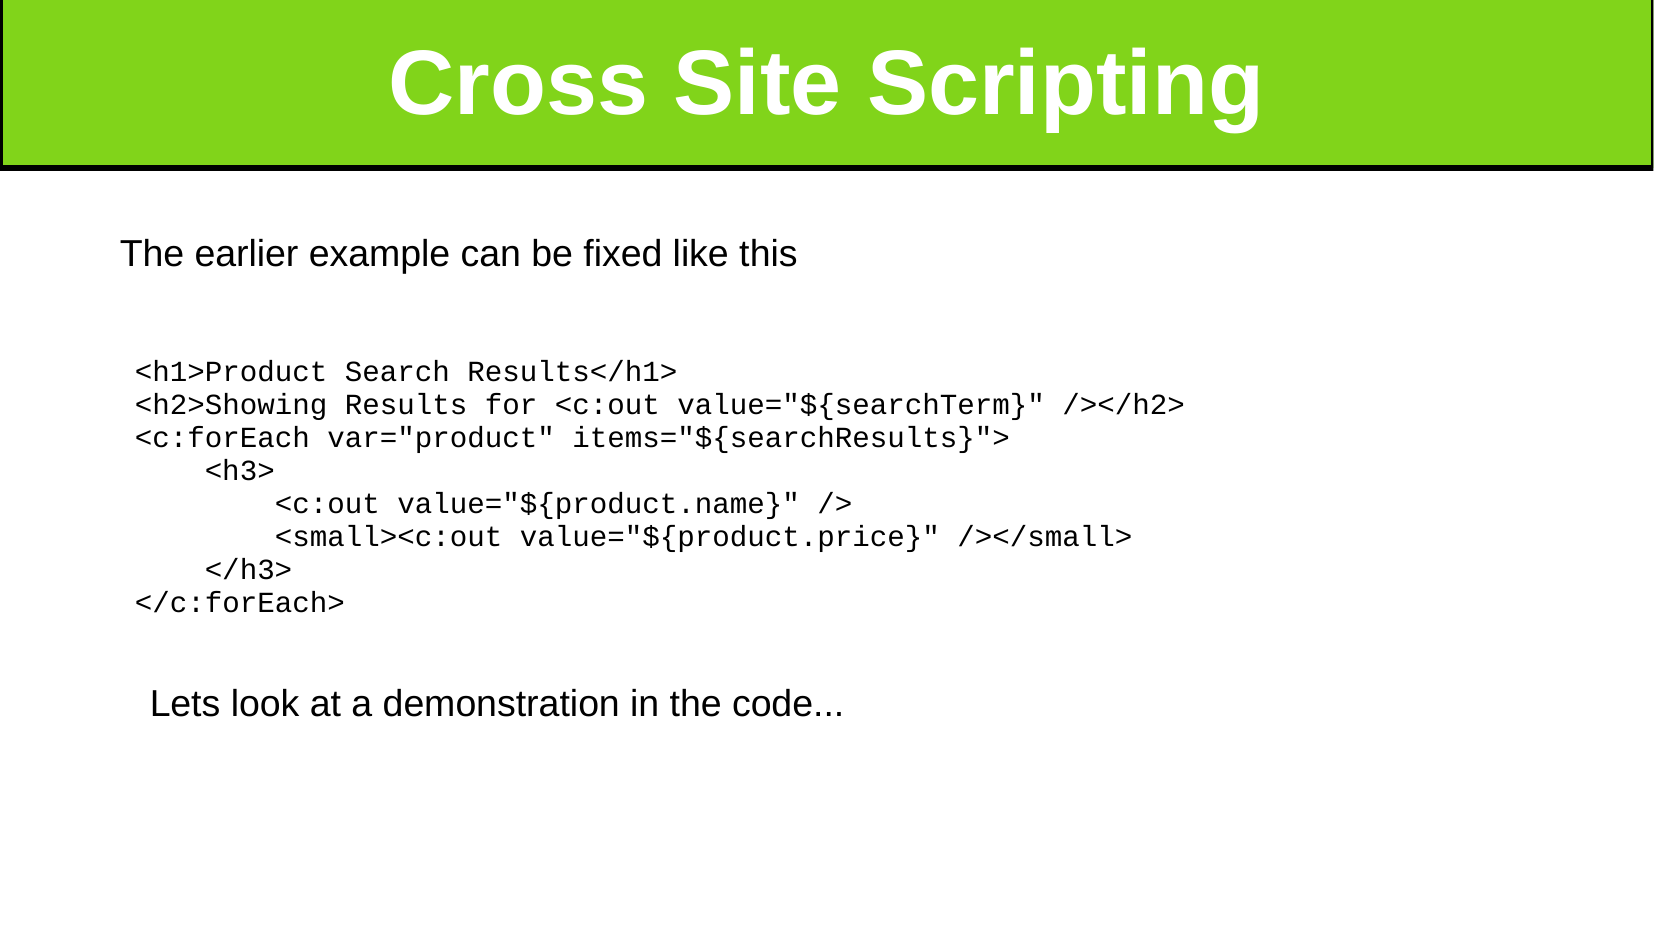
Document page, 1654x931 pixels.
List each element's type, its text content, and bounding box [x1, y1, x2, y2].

text_box The earlier example can be fixed like this [105, 225, 826, 282]
title Cross Site Scripting [0, 0, 1654, 169]
text_box <h1>Product Search Results</h1> <h2>Showing Results for <c:out value="${searchTerm}" /></h2> <c:forEach var="product" items="${searchResults}"> <h3> <c:out value="${product.name}" /> <small><c:out value="${product.price}" /></small> </h3> </c:forEach> [120, 349, 1606, 629]
text_box Lets look at a demonstration in the code... [135, 675, 946, 732]
